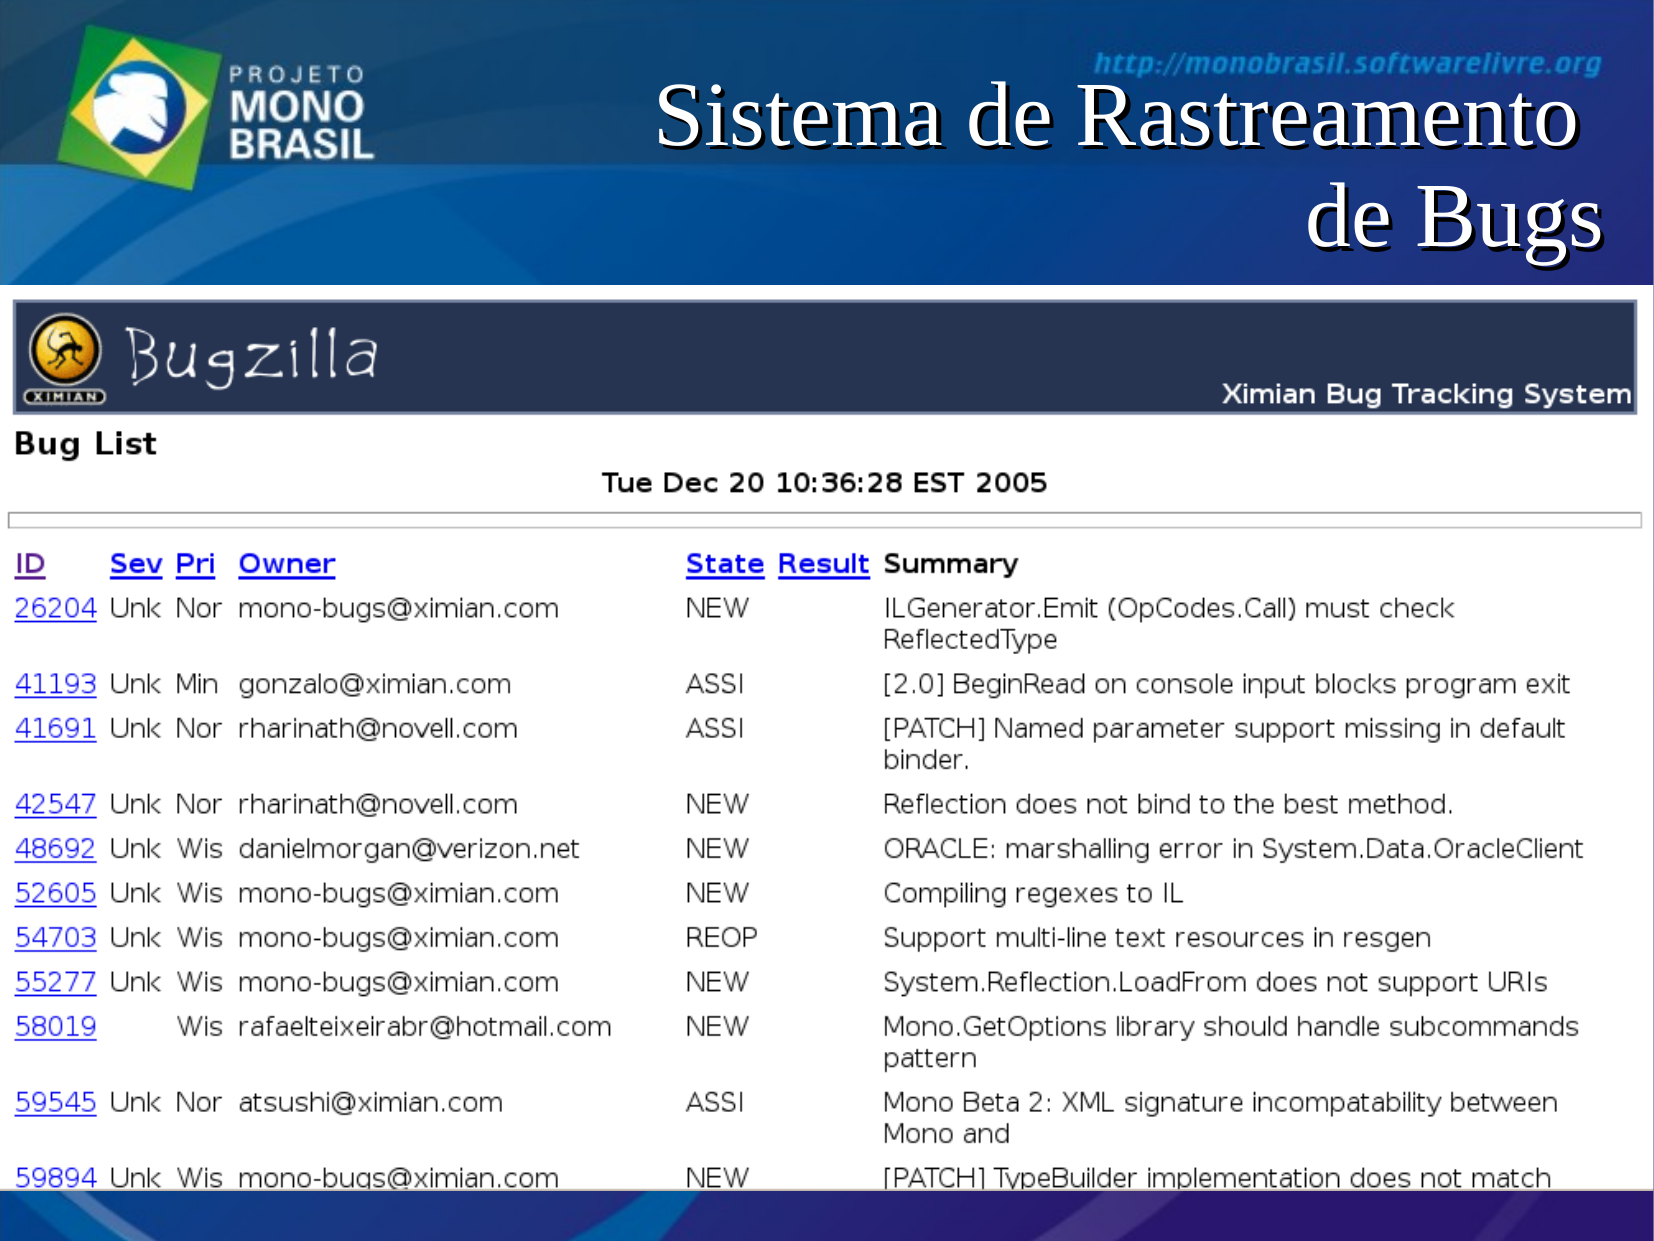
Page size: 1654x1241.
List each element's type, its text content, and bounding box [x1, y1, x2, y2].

title Sistema de Rastreamento de Bugs [192, 54, 1605, 277]
picture [0, 0, 1654, 1241]
